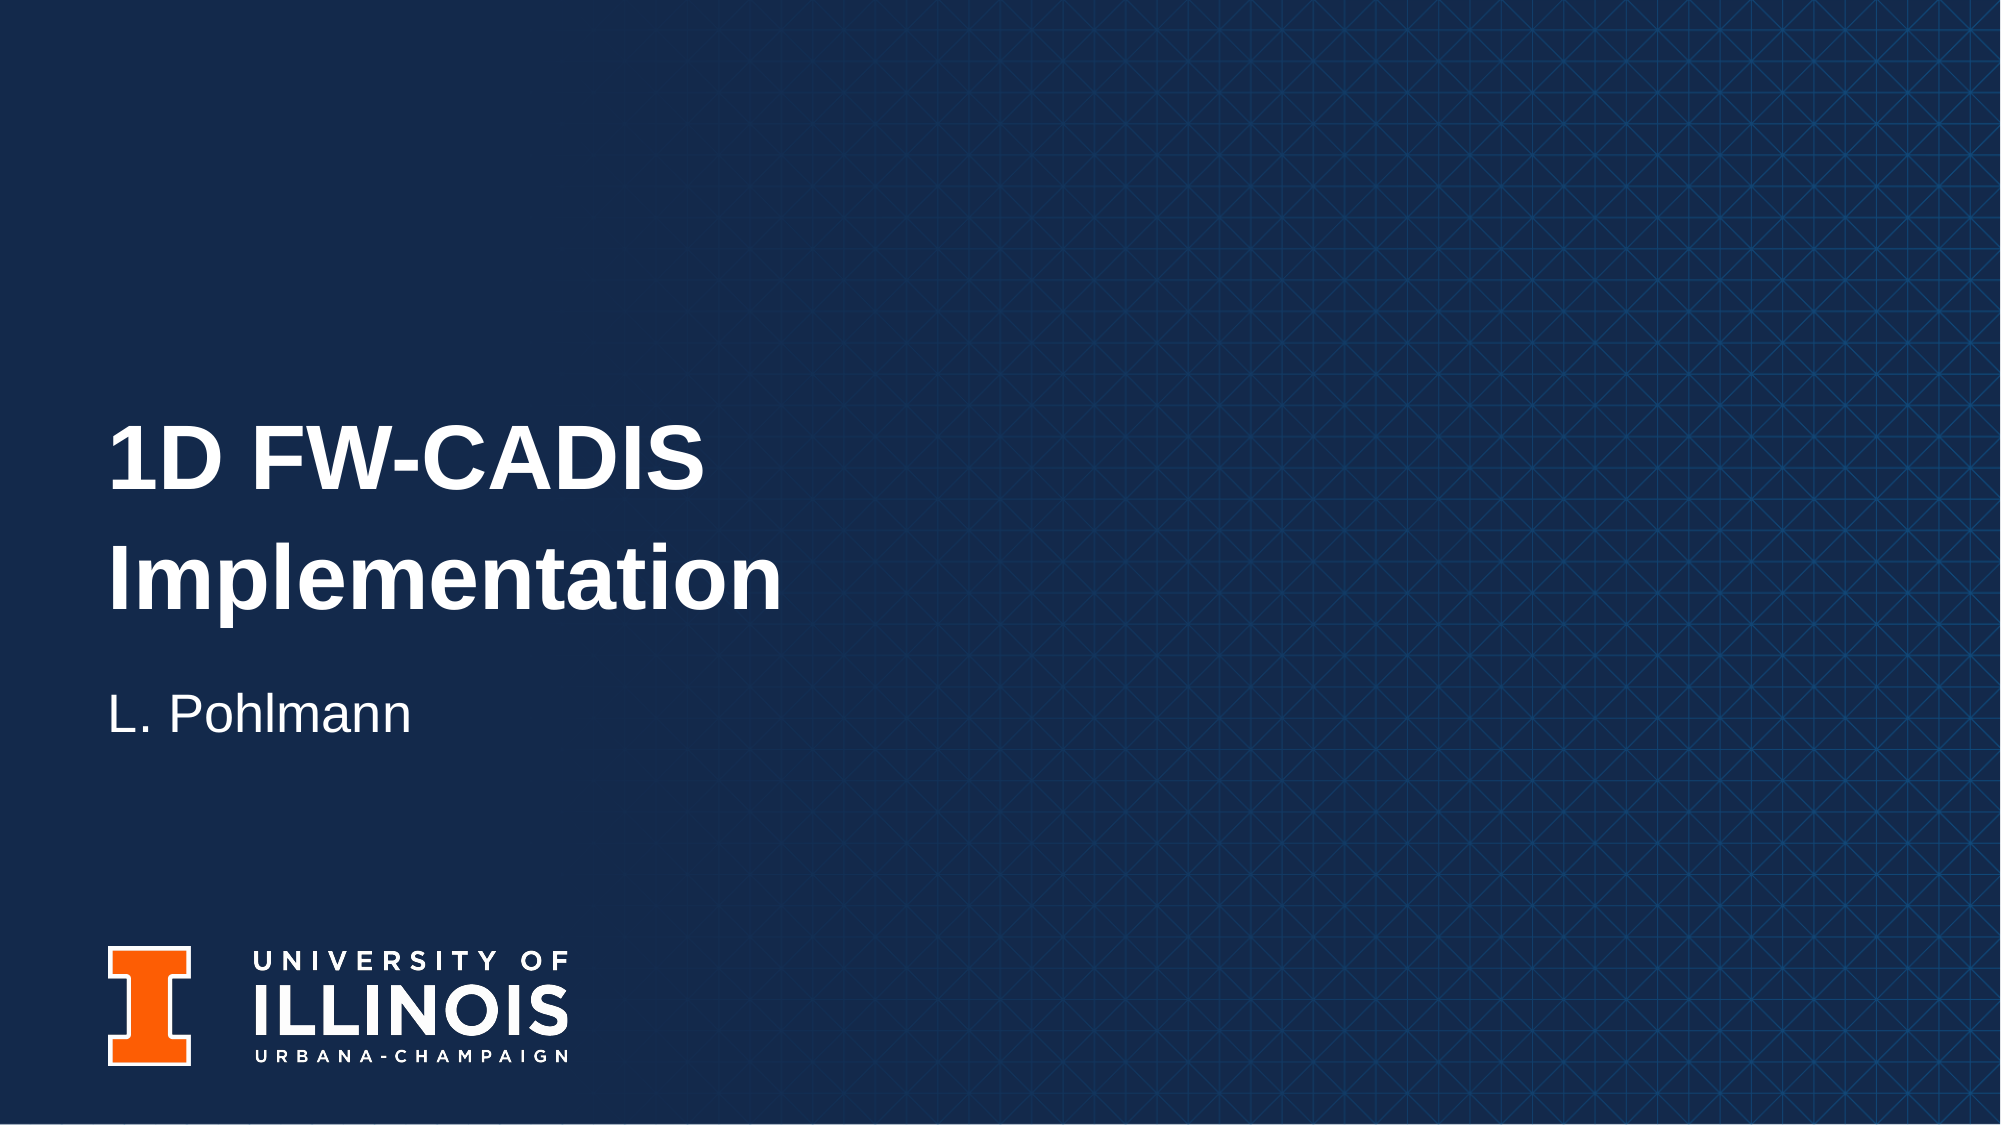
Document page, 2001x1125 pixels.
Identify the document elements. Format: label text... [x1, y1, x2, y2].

list L. Pohlmann [108, 651, 1197, 922]
picture [0, 0, 2001, 1125]
title 1D FW-CADIS Implementation [108, 244, 1197, 636]
